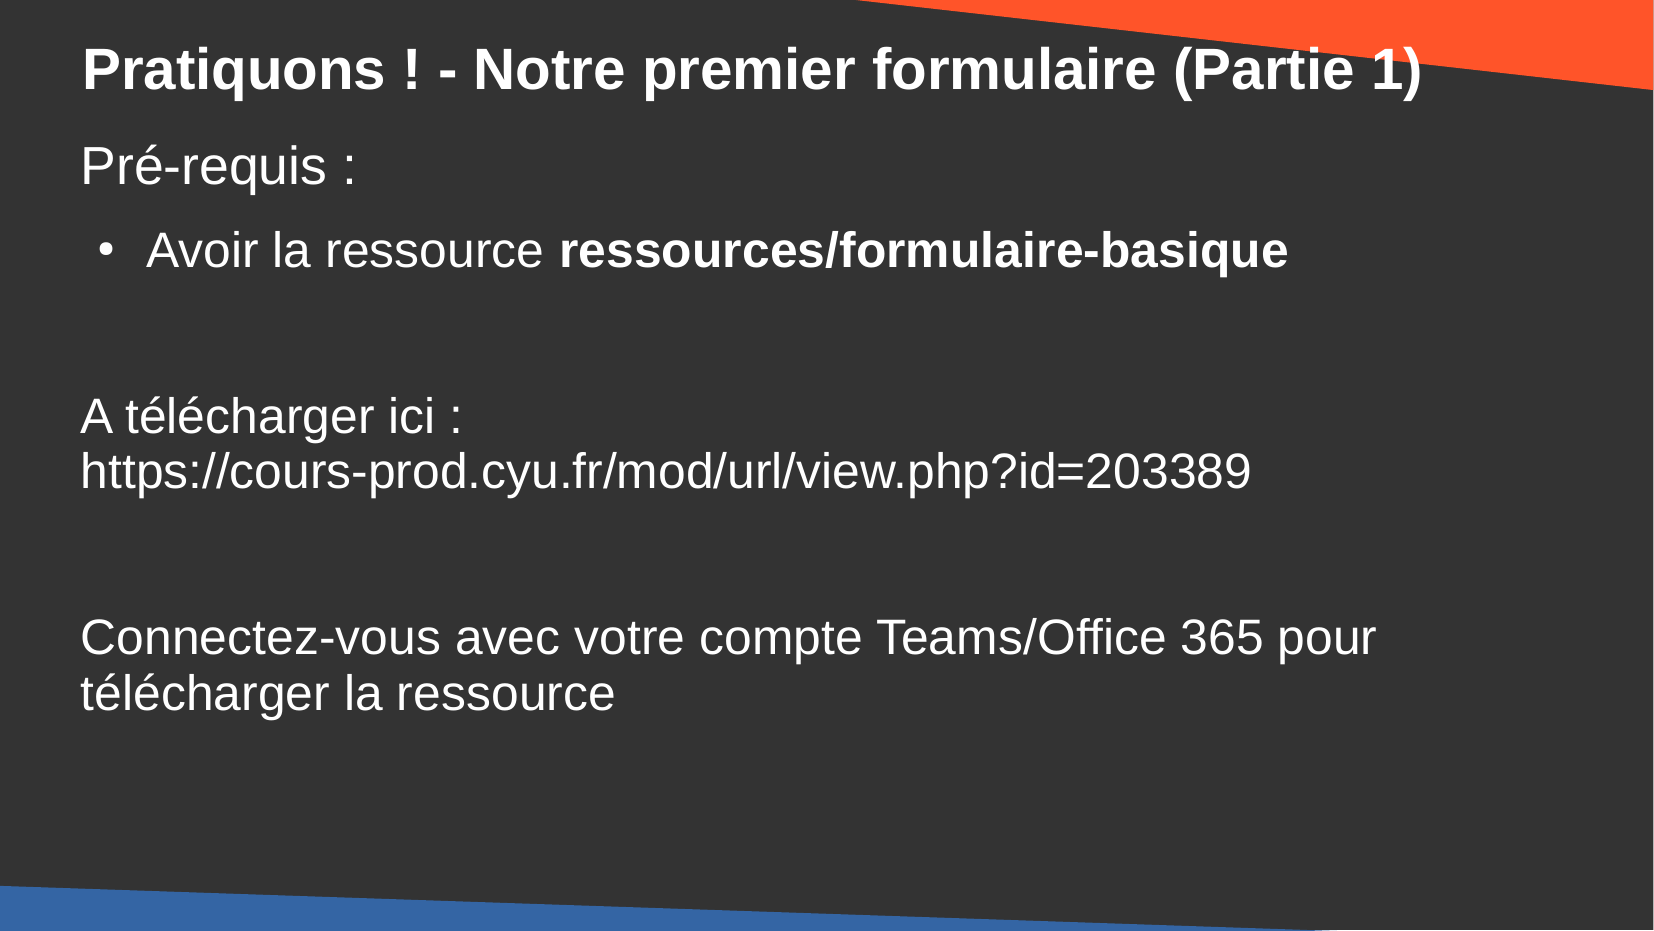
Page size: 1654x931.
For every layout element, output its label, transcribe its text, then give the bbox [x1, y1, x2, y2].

text_box [855, 0, 1654, 91]
title Pratiquons ! - Notre premier formulaire (Partie 1) [82, 37, 1571, 114]
list Pré-requis : Avoir la ressource ressources/formulaire-basique A télécharger ici : https://cours-prod.cyu.fr/mod/url/view.php?id=203389 Connectez-vous avec votre compte Teams/Office 365 pour télécharger la ressource [80, 135, 1620, 721]
text_box [0, 885, 1337, 931]
